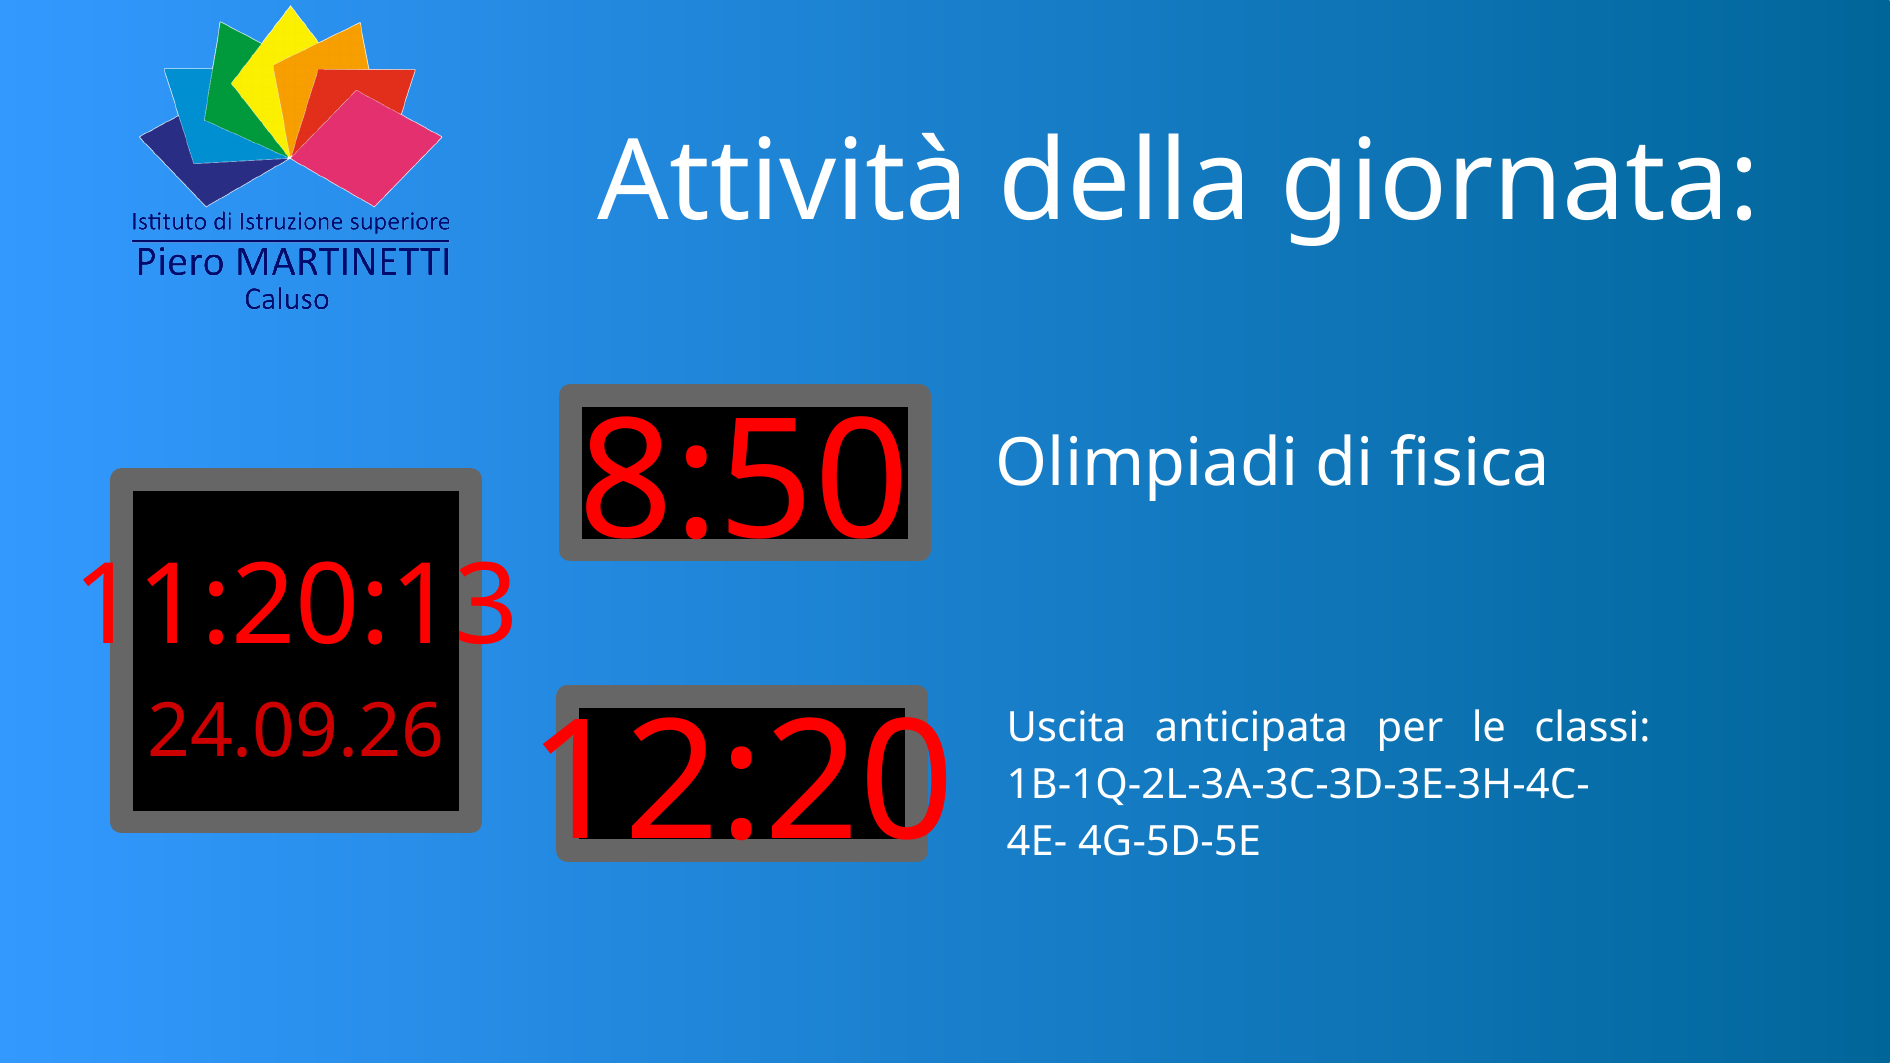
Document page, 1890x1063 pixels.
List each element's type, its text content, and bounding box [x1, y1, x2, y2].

text_box Uscita anticipata per le classi: 1B-1Q-2L-3A-3C-3D-3E-3H-4C-4E- 4G-5D-5E [991, 689, 1666, 849]
text_box 18:39:37 11.12.18 [121, 479, 471, 822]
picture [0, 0, 591, 332]
text_box 12:20 [882, 730, 917, 827]
text_box 8:50 [570, 395, 920, 551]
text_box Olimpiadi di fisica [980, 407, 1644, 529]
text_box 12:20 [567, 696, 917, 851]
text_box Attività della giornata: [497, 91, 1861, 242]
